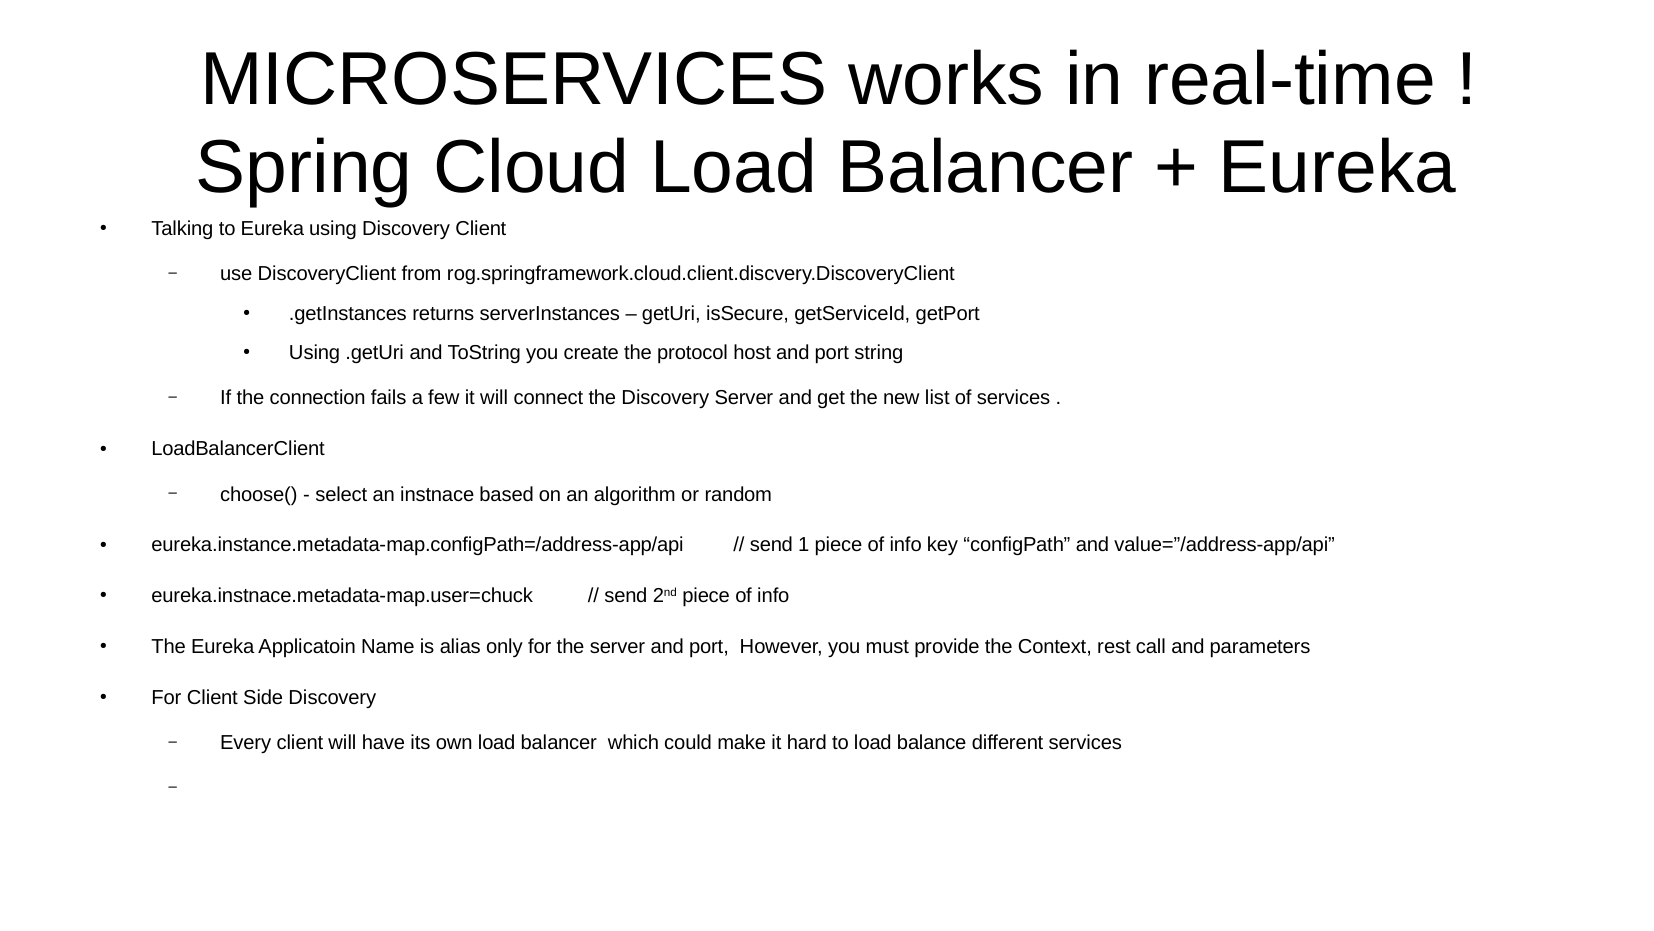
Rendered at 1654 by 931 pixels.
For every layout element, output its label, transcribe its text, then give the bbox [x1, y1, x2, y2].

title MICROSERVICES works in real-time ! Spring Cloud Load Balancer + Eureka [82, 21, 1571, 208]
list Talking to Eureka using Discovery Client use DiscoveryClient from rog.springframework.cloud.client.discvery.DiscoveryClient .getInstances returns serverInstances – getUri, isSecure, getServiceId, getPort Using .getUri and ToString you create the protocol host and port string If the connection fails a few it will connect the Discovery Server and get the new list of services . LoadBalancerClient choose() - select an instnace based on an algorithm or random eureka.instance.metadata-map.configPath=/address-app/api // send 1 piece of info key “configPath” and value=”/address-app/api” eureka.instnace.metadata-map.user=chuck // send 2nd piece of info The Eureka Applicatoin Name is alias only for the server and port, However, you must provide the Context, rest call and parameters For Client Side Discovery Every client will have its own load balancer which could make it hard to load balance different services [82, 217, 1571, 758]
